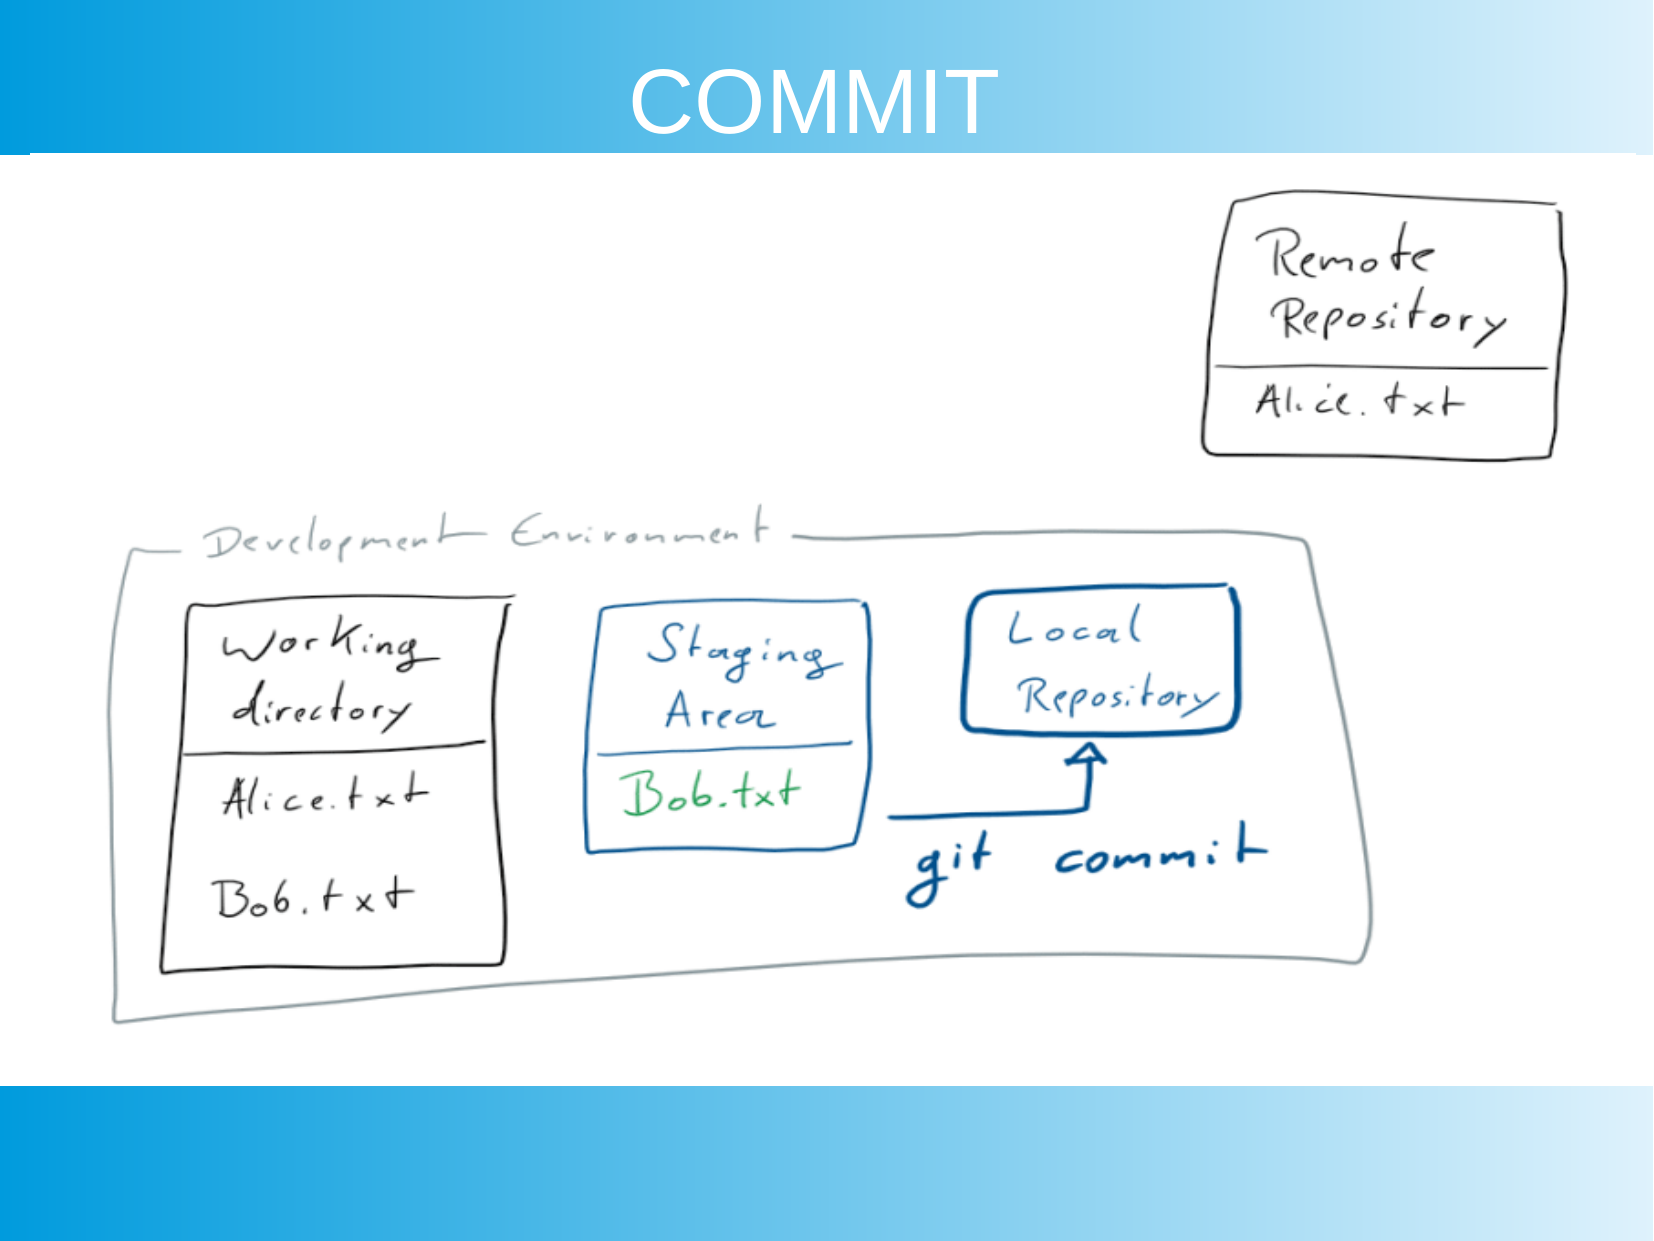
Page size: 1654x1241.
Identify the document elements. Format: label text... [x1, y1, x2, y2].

title COMMIT [82, 49, 1571, 153]
picture [30, 153, 1636, 1051]
